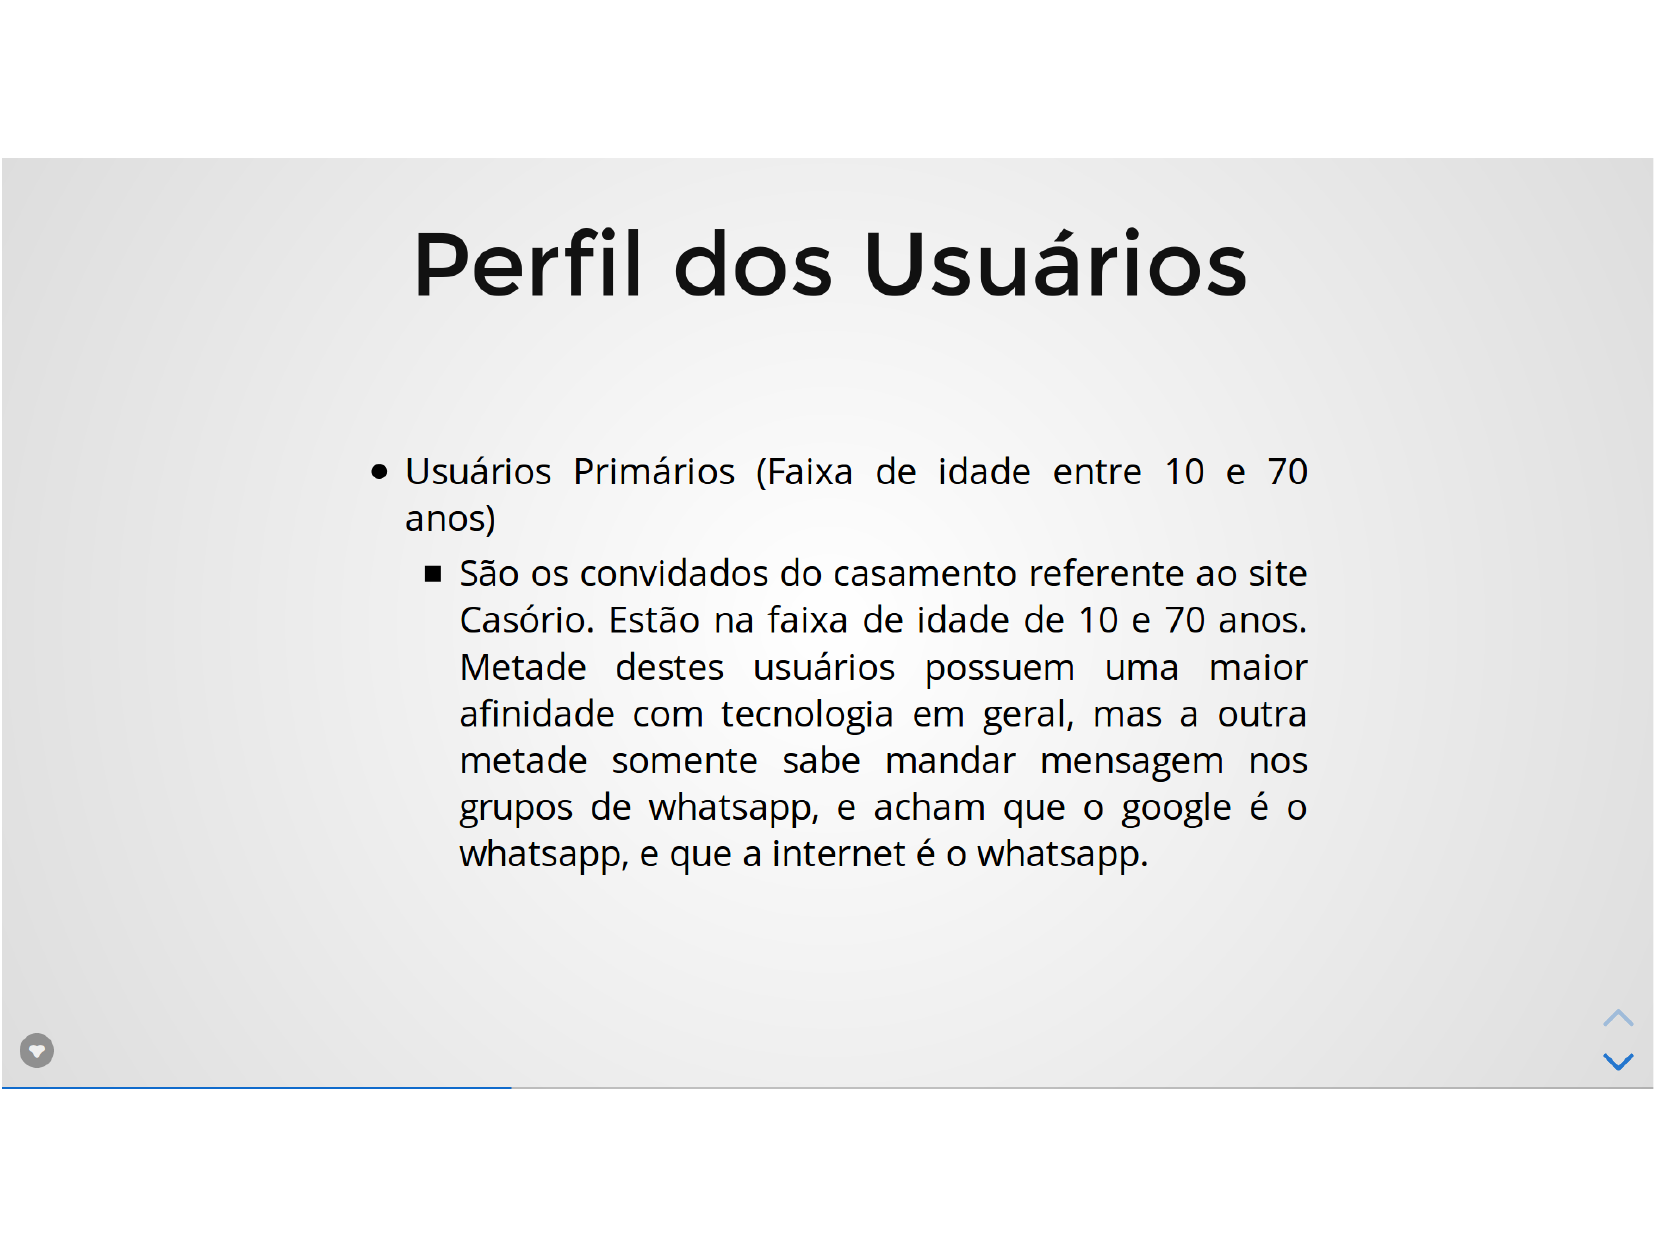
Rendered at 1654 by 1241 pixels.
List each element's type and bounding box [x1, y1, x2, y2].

picture [2, 158, 1654, 1089]
